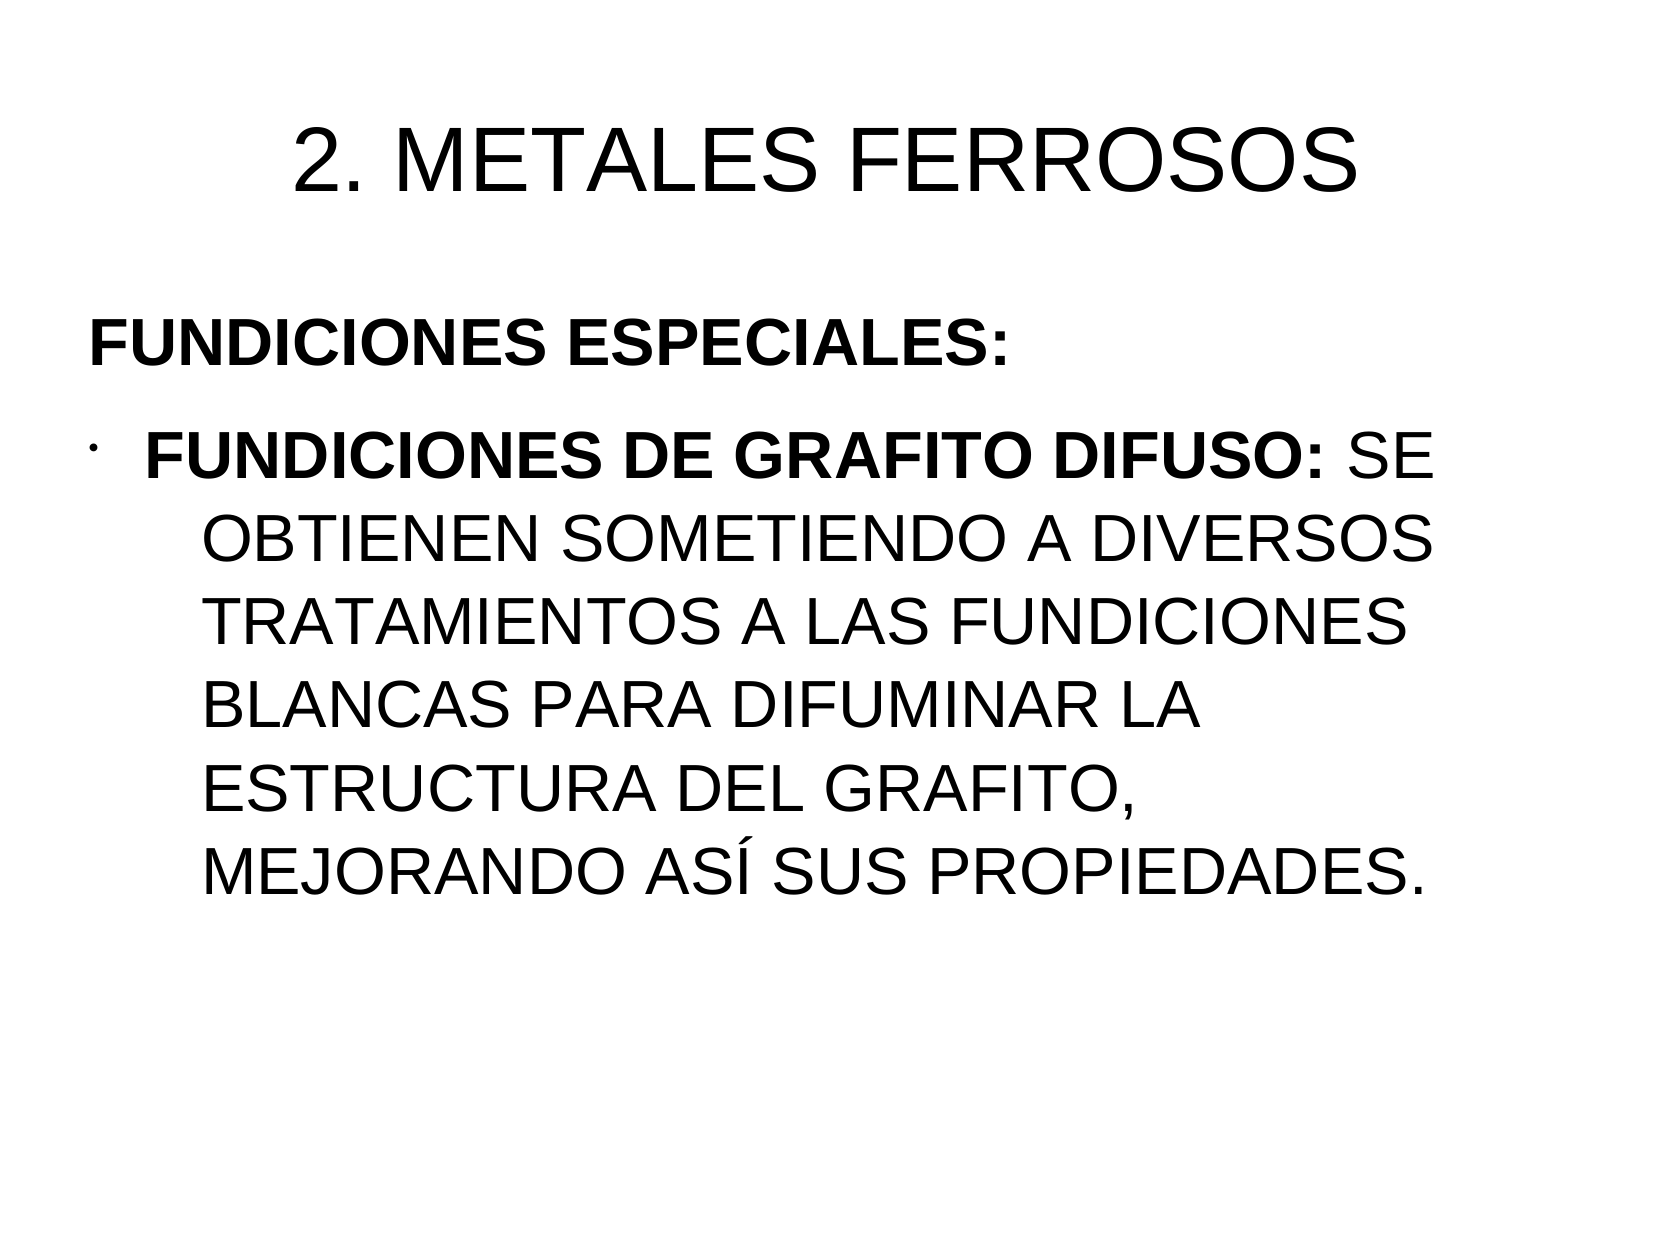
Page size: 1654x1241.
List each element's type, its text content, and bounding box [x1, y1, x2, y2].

title 2. METALES FERROSOS [82, 56, 1571, 249]
list FUNDICIONES ESPECIALES: FUNDICIONES DE GRAFITO DIFUSO: SE OBTIENEN SOMETIENDO A DIVERSOS TRATAMIENTOS A LAS FUNDICIONES BLANCAS PARA DIFUMINAR LA ESTRUCTURA DEL GRAFITO, MEJORANDO ASÍ SUS PROPIEDADES. [88, 295, 1577, 1114]
